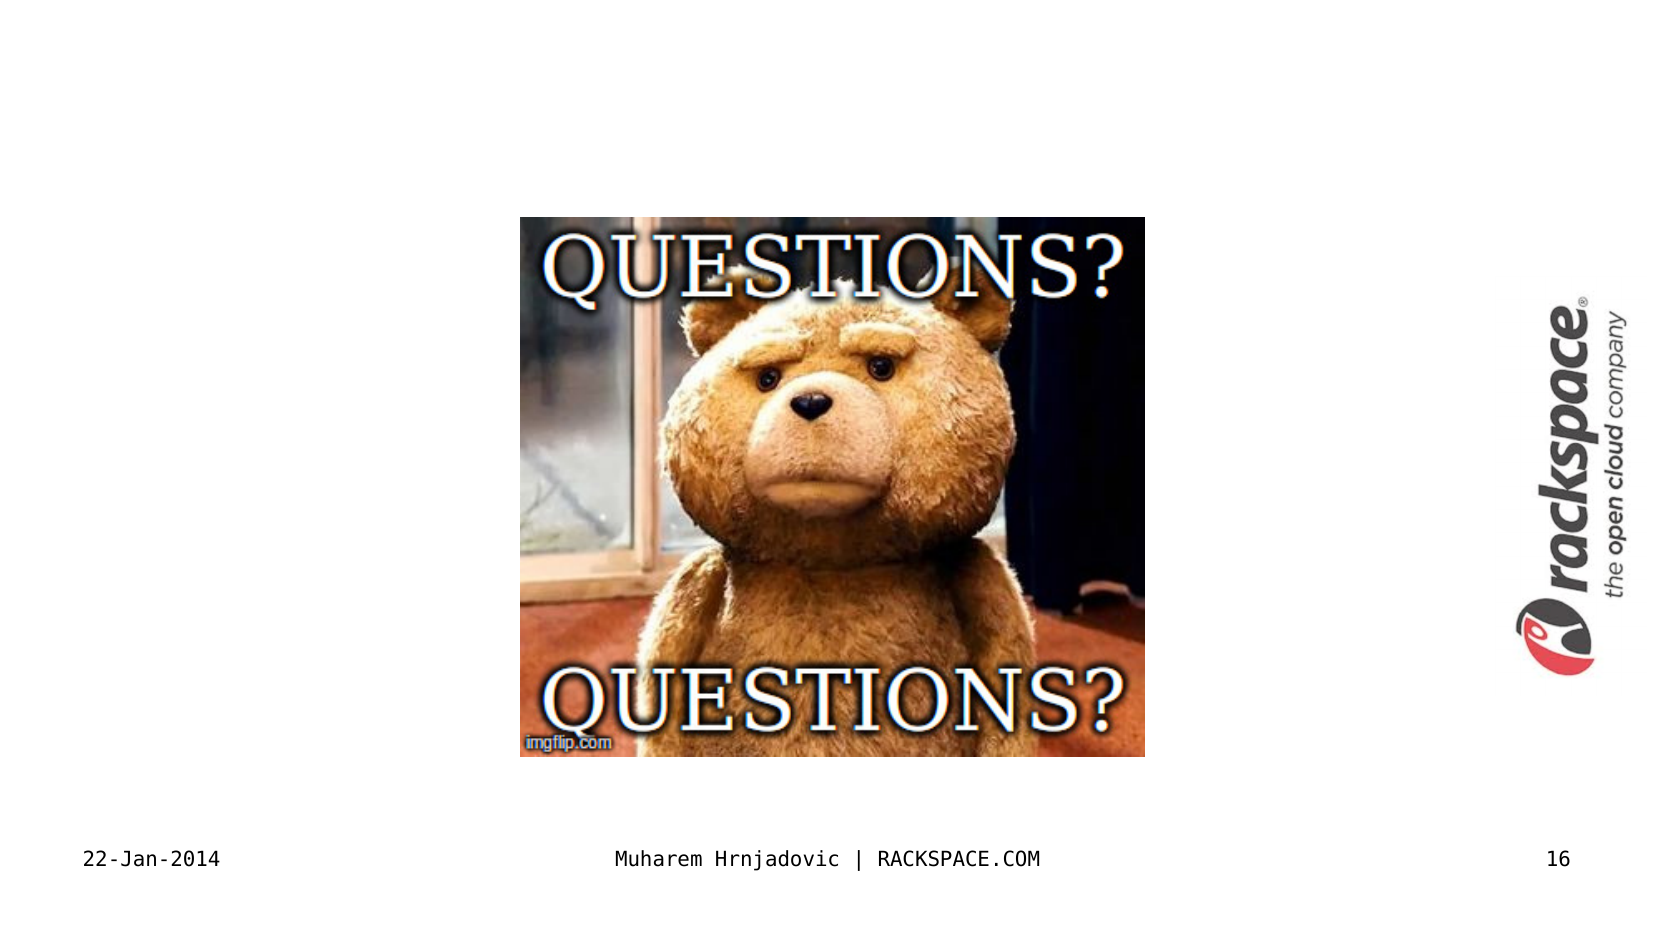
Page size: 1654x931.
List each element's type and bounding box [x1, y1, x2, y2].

picture [520, 217, 1145, 757]
